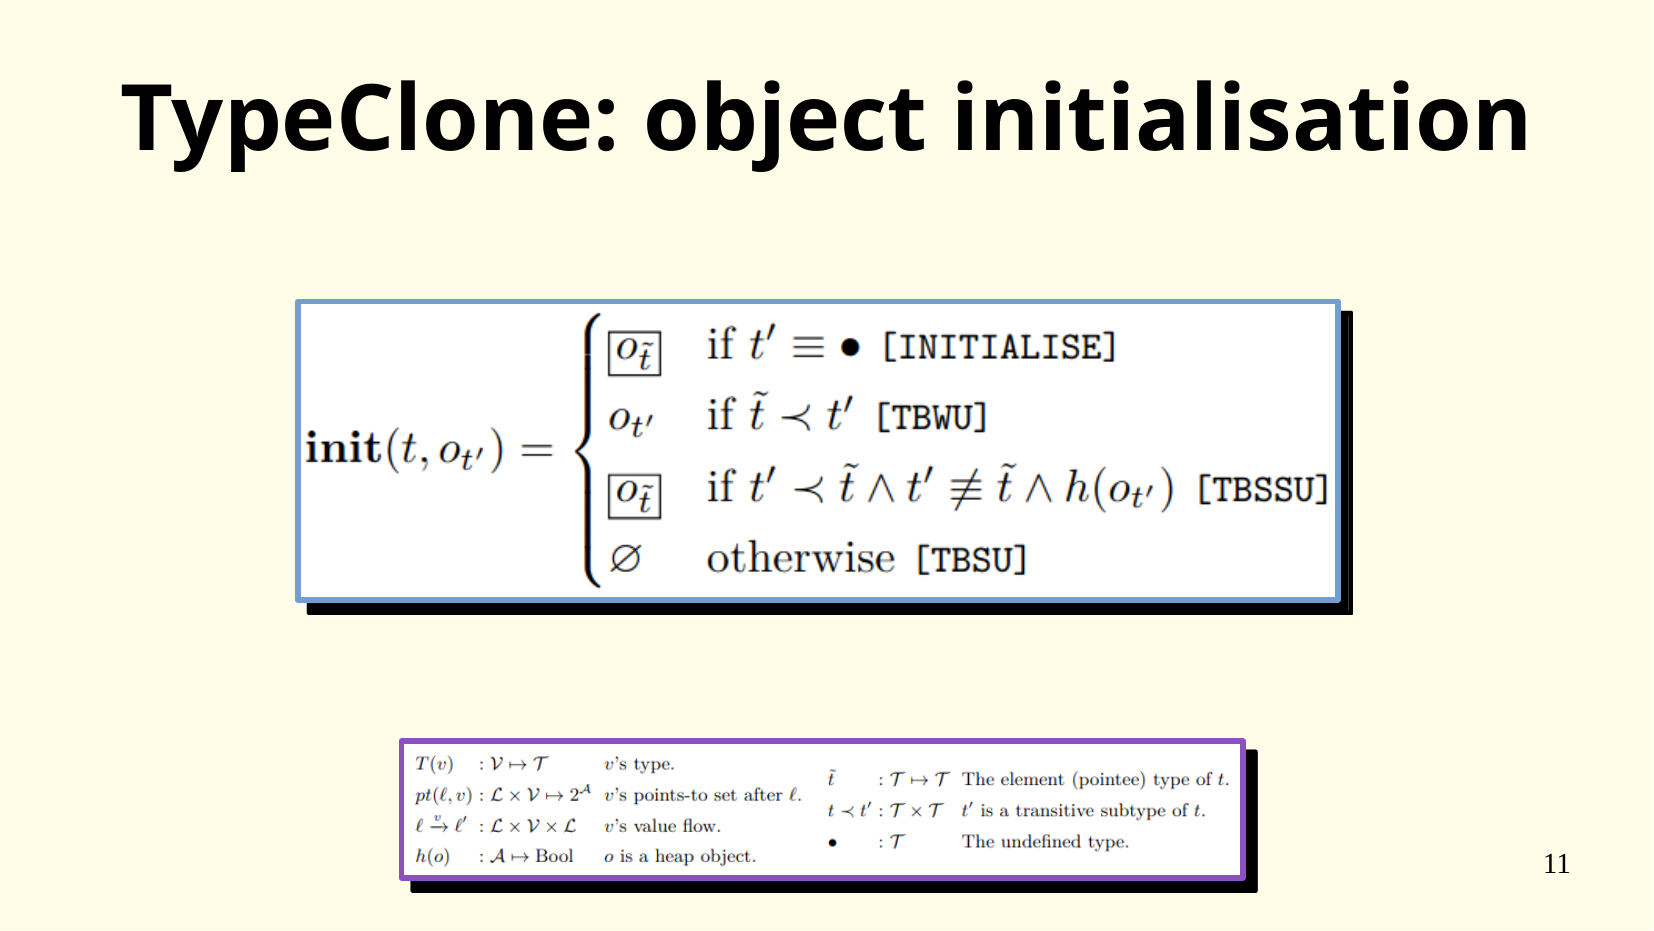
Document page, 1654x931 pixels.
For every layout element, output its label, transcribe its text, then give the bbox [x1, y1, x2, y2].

picture [300, 304, 1336, 597]
picture [404, 744, 1241, 875]
title TypeClone: object initialisation [82, 37, 1571, 193]
